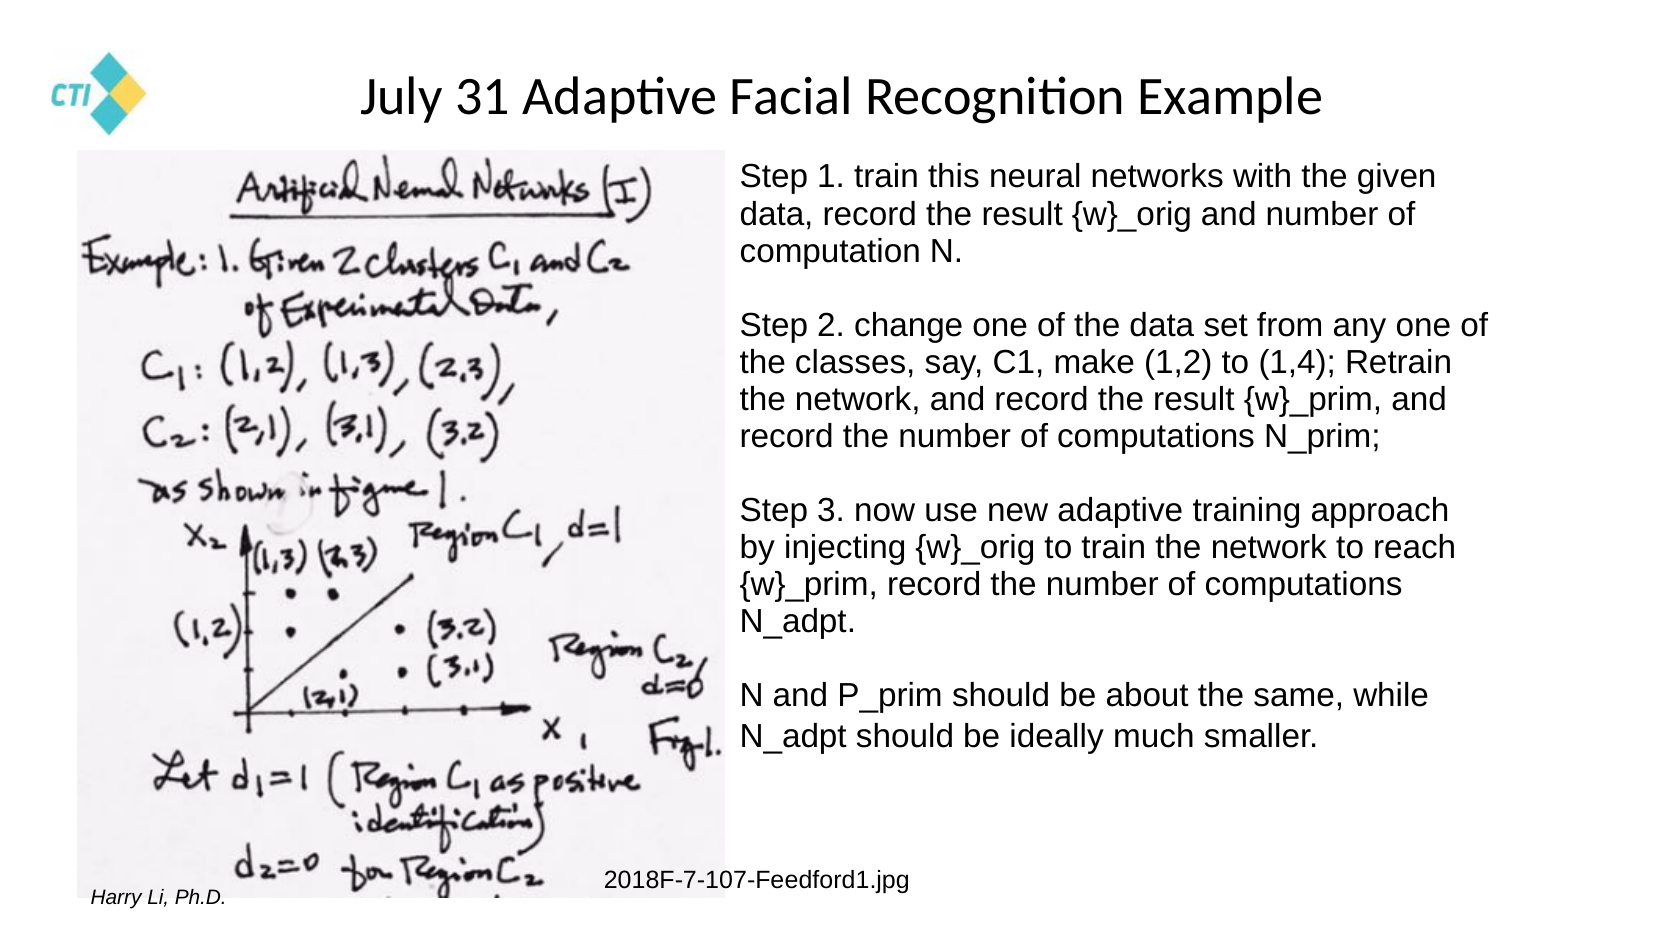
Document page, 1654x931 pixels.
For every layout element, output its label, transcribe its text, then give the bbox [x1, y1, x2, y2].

text_box July 31 Adaptive Facial Recognition Example [214, 53, 1471, 150]
text_box 2018F-7-107-Feedford1.jpg [588, 857, 970, 915]
text_box Harry Li, Ph.D. [75, 875, 242, 916]
picture [77, 150, 725, 898]
picture [51, 47, 150, 138]
text_box Step 1. train this neural networks with the given data, record the result {w}_orig and number of computation N. Step 2. change one of the data set from any one of the classes, say, C1, make (1,2) to (1,4); Retrain the network, and record the result {w}_prim, and record the number of computations N_prim; Step 3. now use new adaptive training approach by injecting {w}_orig to train the network to reach {w}_prim, record the number of computations N_adpt. N and P_prim should be about the same, while N_adpt should be ideally much smaller. [724, 150, 1509, 770]
